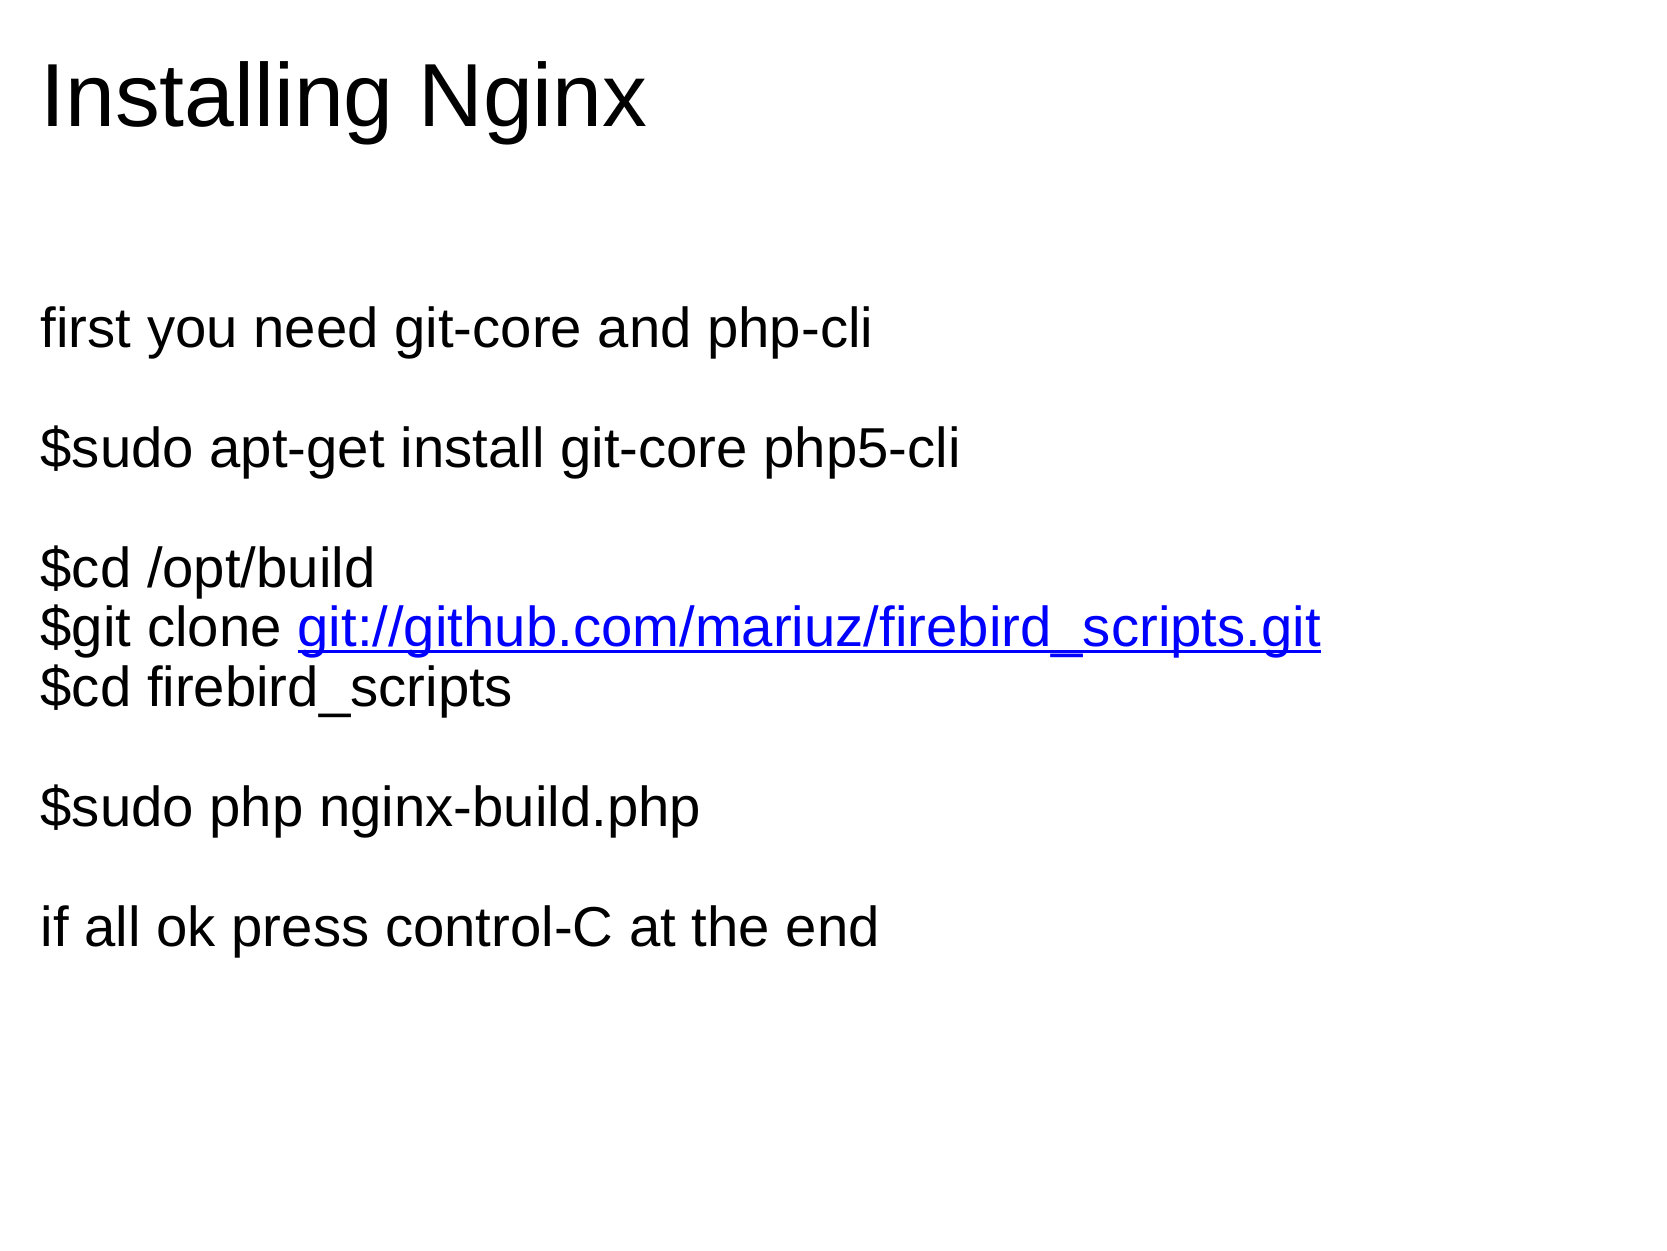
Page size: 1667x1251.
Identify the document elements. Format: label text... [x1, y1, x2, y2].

title Installing Nginx [40, 50, 1627, 201]
list first you need git-core and php-cli $sudo apt-get install git-core php5-cli $cd /opt/build $git clone git://github.com/mariuz/firebird_scripts.git $cd firebird_scripts $sudo php nginx-build.php if all ok press control-C at the end [40, 300, 1627, 1201]
